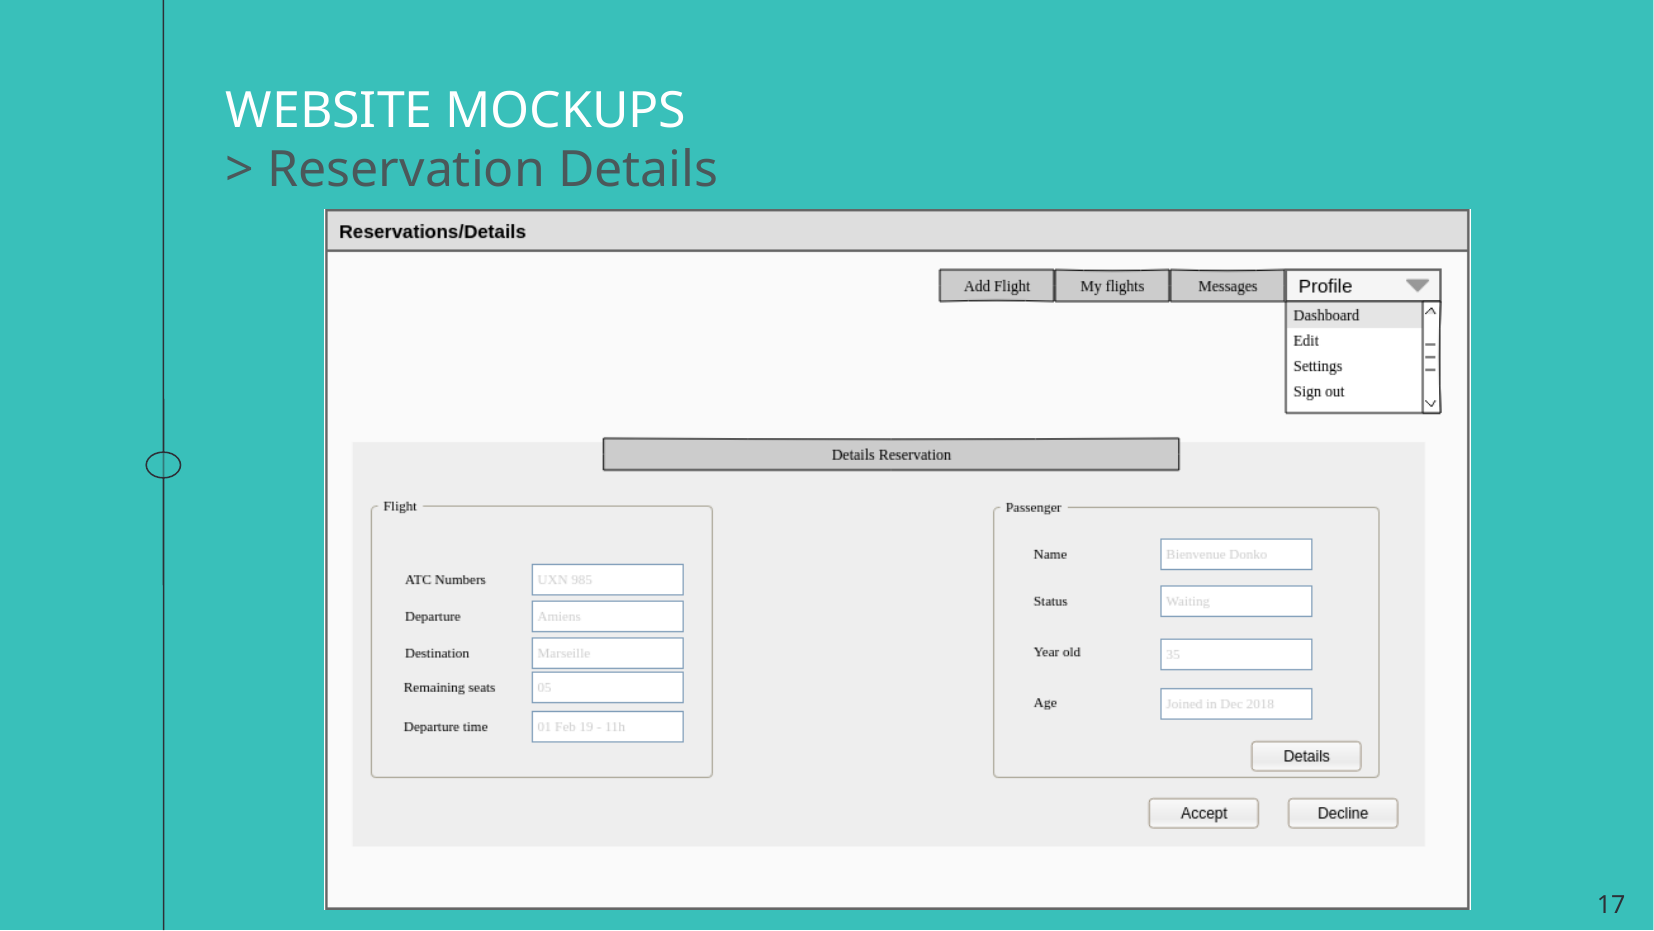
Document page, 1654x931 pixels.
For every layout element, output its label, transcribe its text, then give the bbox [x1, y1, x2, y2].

slide_number <numéro> [1541, 873, 1641, 931]
picture [324, 209, 1471, 910]
title > Reservation Details [210, 153, 1451, 212]
title WEBSITE MOCKUPS [210, 90, 1451, 153]
